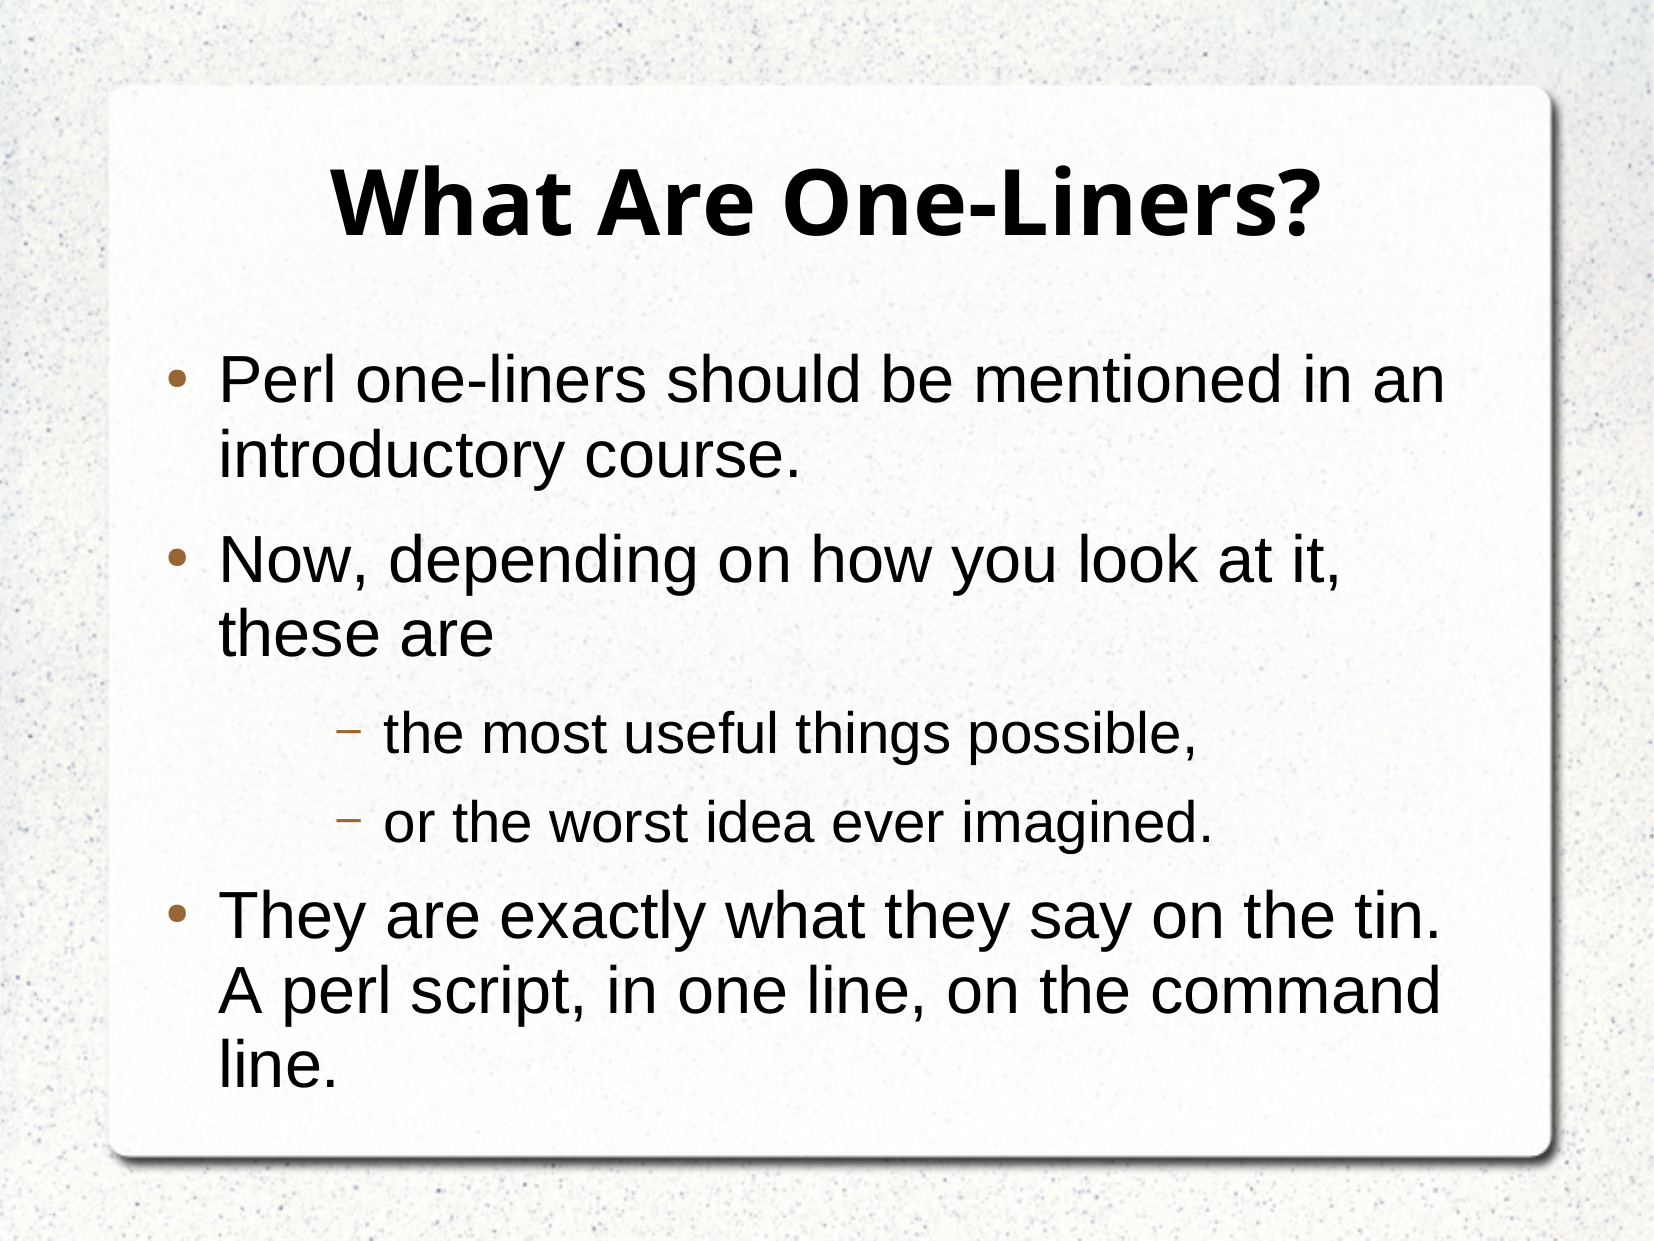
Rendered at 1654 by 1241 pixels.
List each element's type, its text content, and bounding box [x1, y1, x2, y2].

title What Are One-Liners? [118, 96, 1536, 304]
list Perl one-liners should be mentioned in an introductory course. Now, depending on how you look at it, these are the most useful things possible, or the worst idea ever imagined. They are exactly what they say on the tin. A perl script, in one line, on the command line. [147, 342, 1506, 1101]
picture [0, 0, 1654, 1241]
